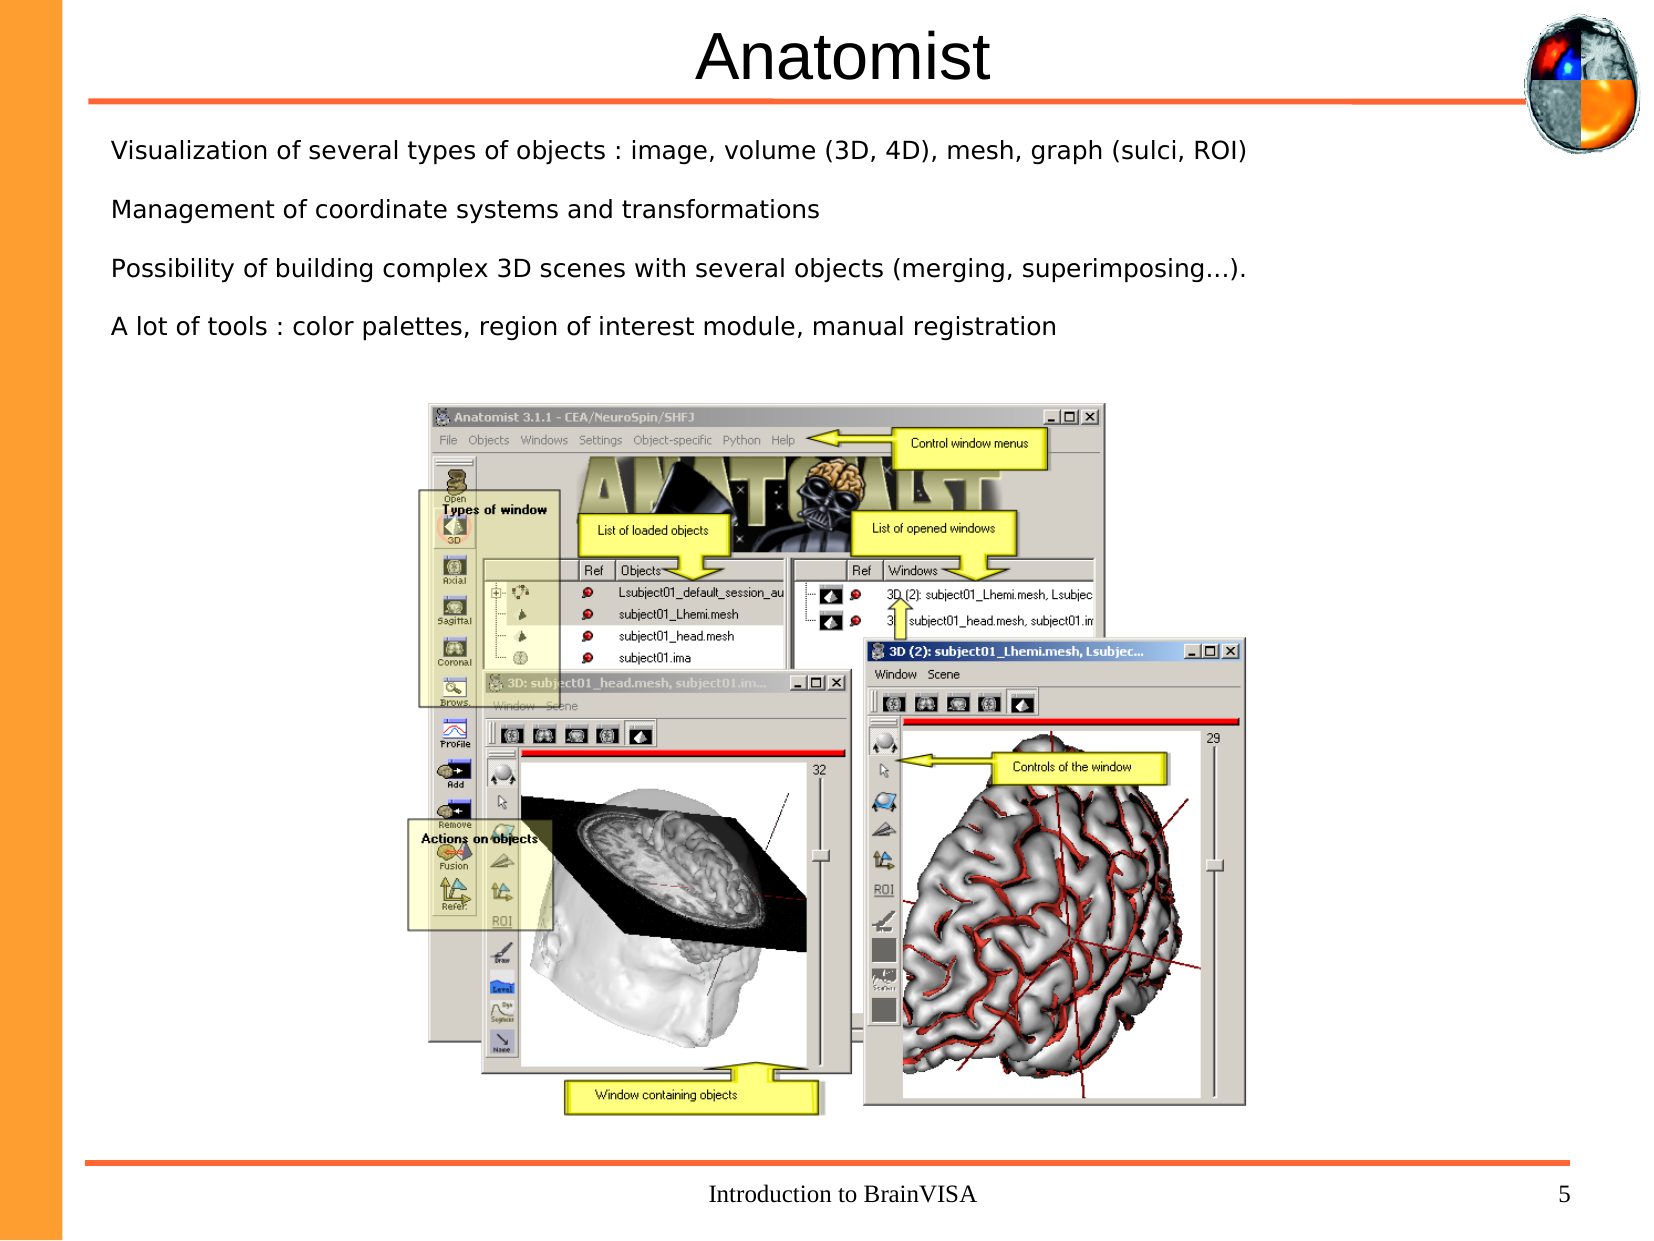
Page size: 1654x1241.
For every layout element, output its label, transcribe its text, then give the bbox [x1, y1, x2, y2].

picture [385, 378, 1338, 1120]
title Anatomist [88, 15, 1598, 98]
picture [1523, 13, 1642, 156]
list Visualization of several types of objects : image, volume (3D, 4D), mesh, graph (sulci, ROI) Management of coordinate systems and transformations Possibility of building complex 3D scenes with several objects (merging, superimposing...). A lot of tools : color palettes, region of interest module, manual registration [93, 136, 1571, 1108]
